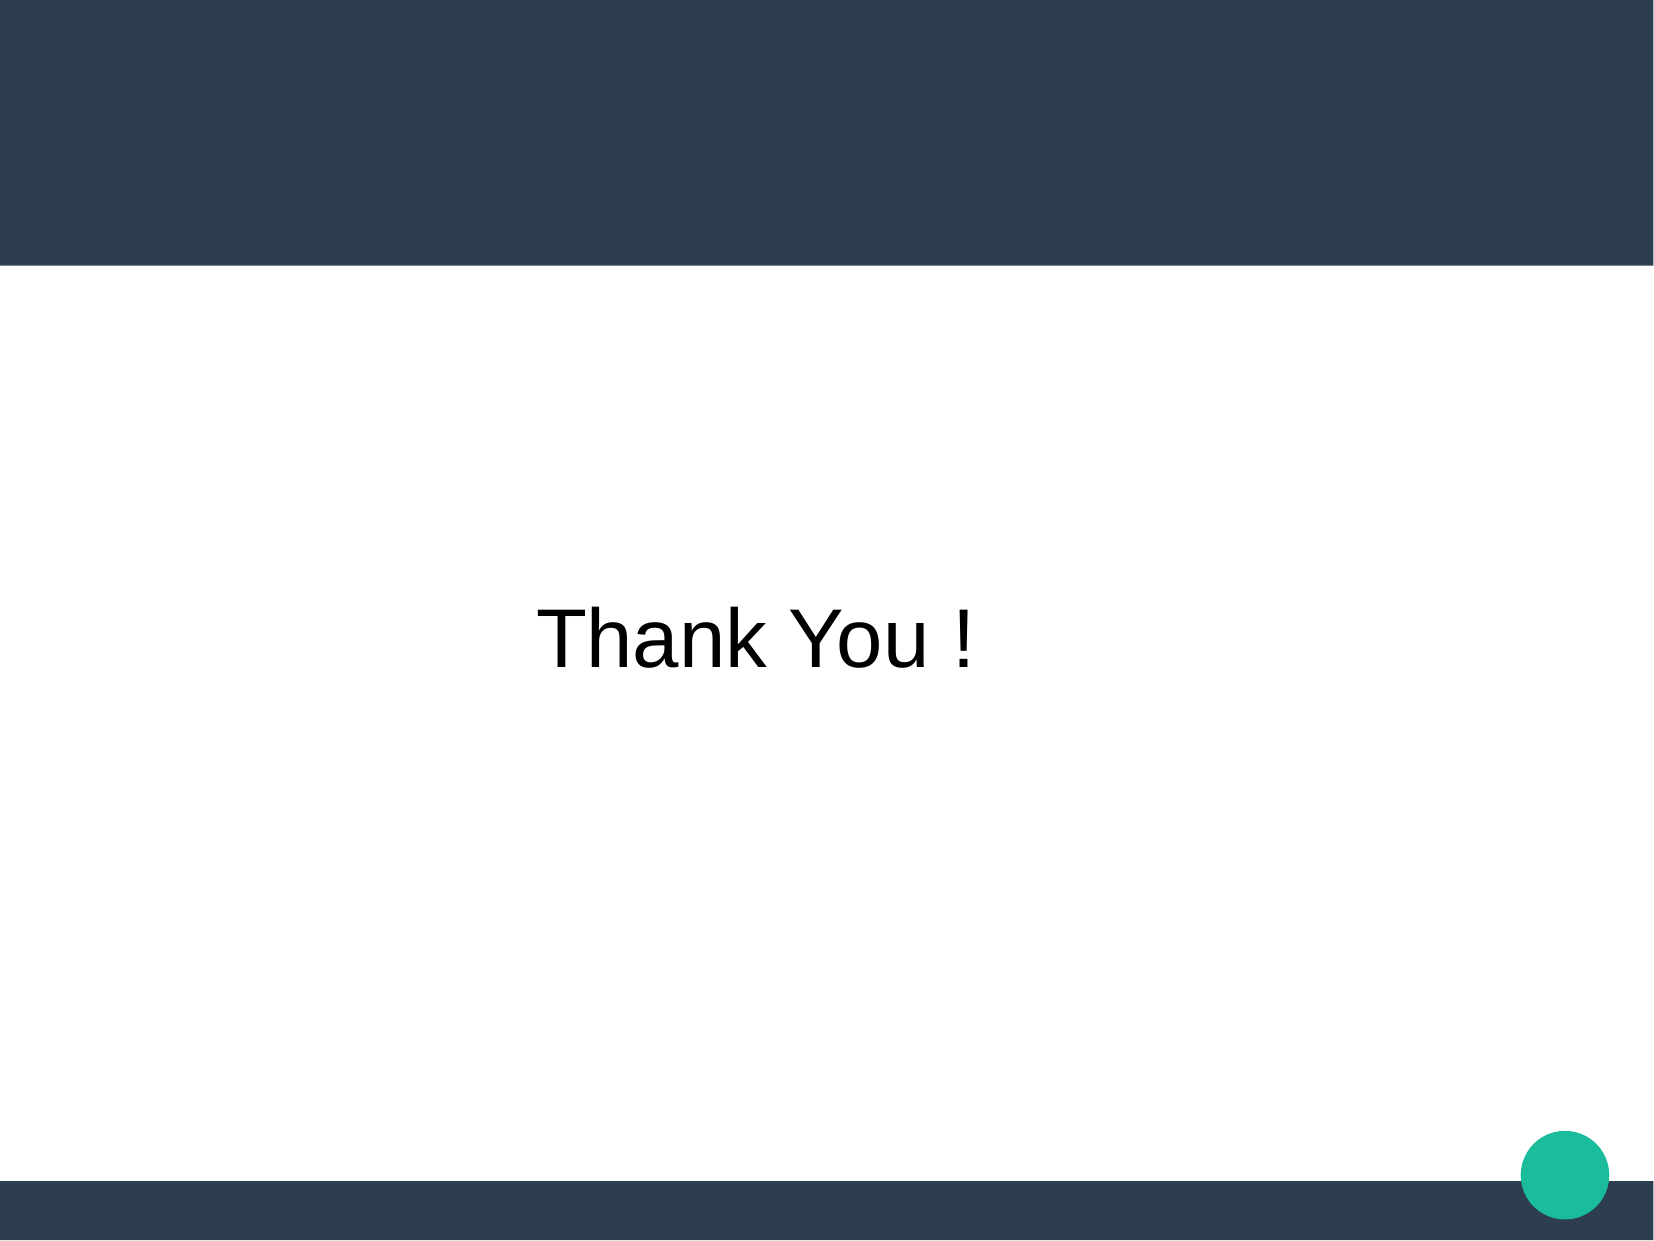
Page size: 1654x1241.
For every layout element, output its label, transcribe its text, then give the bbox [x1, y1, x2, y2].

text_box Thank You ! [405, 585, 1201, 693]
